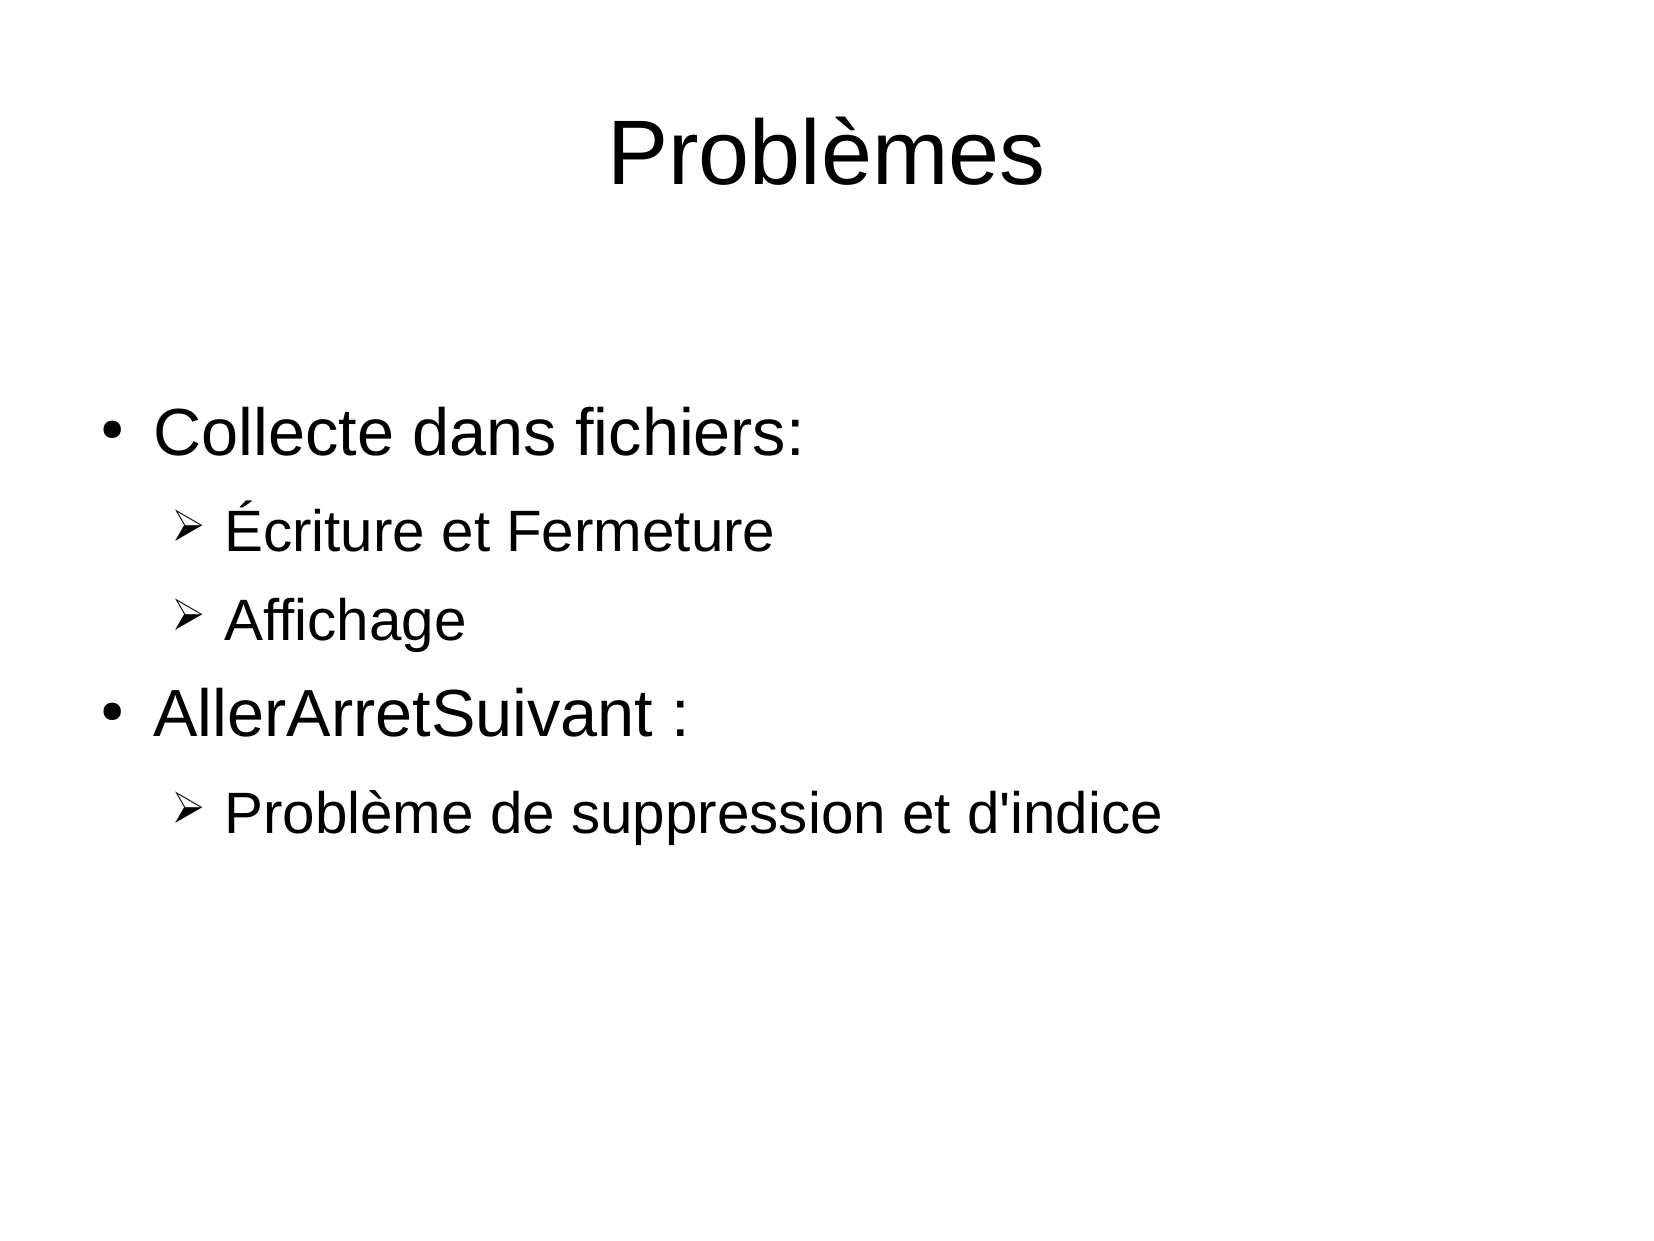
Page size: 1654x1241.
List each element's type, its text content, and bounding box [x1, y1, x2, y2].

list Collecte dans fichiers: Écriture et Fermeture Affichage AllerArretSuivant : Problème de suppression et d'indice [82, 290, 1571, 1010]
title Problèmes [82, 49, 1571, 257]
